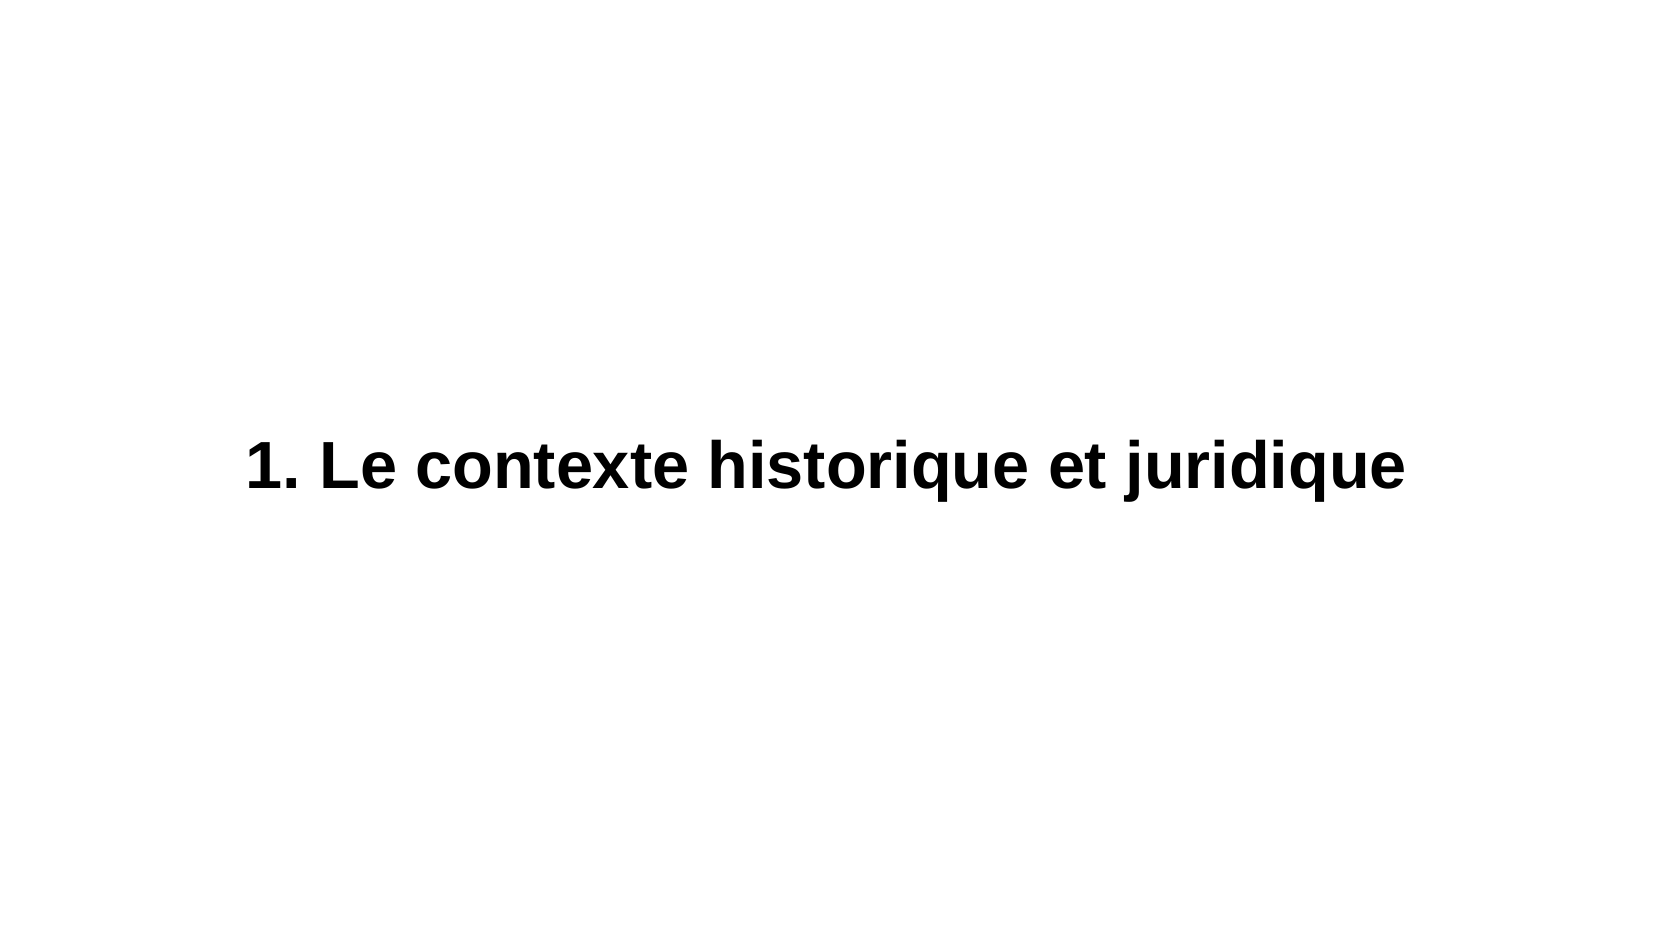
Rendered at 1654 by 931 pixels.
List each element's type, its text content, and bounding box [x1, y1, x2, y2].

text_box 1. Le contexte historique et juridique [0, 0, 1654, 931]
